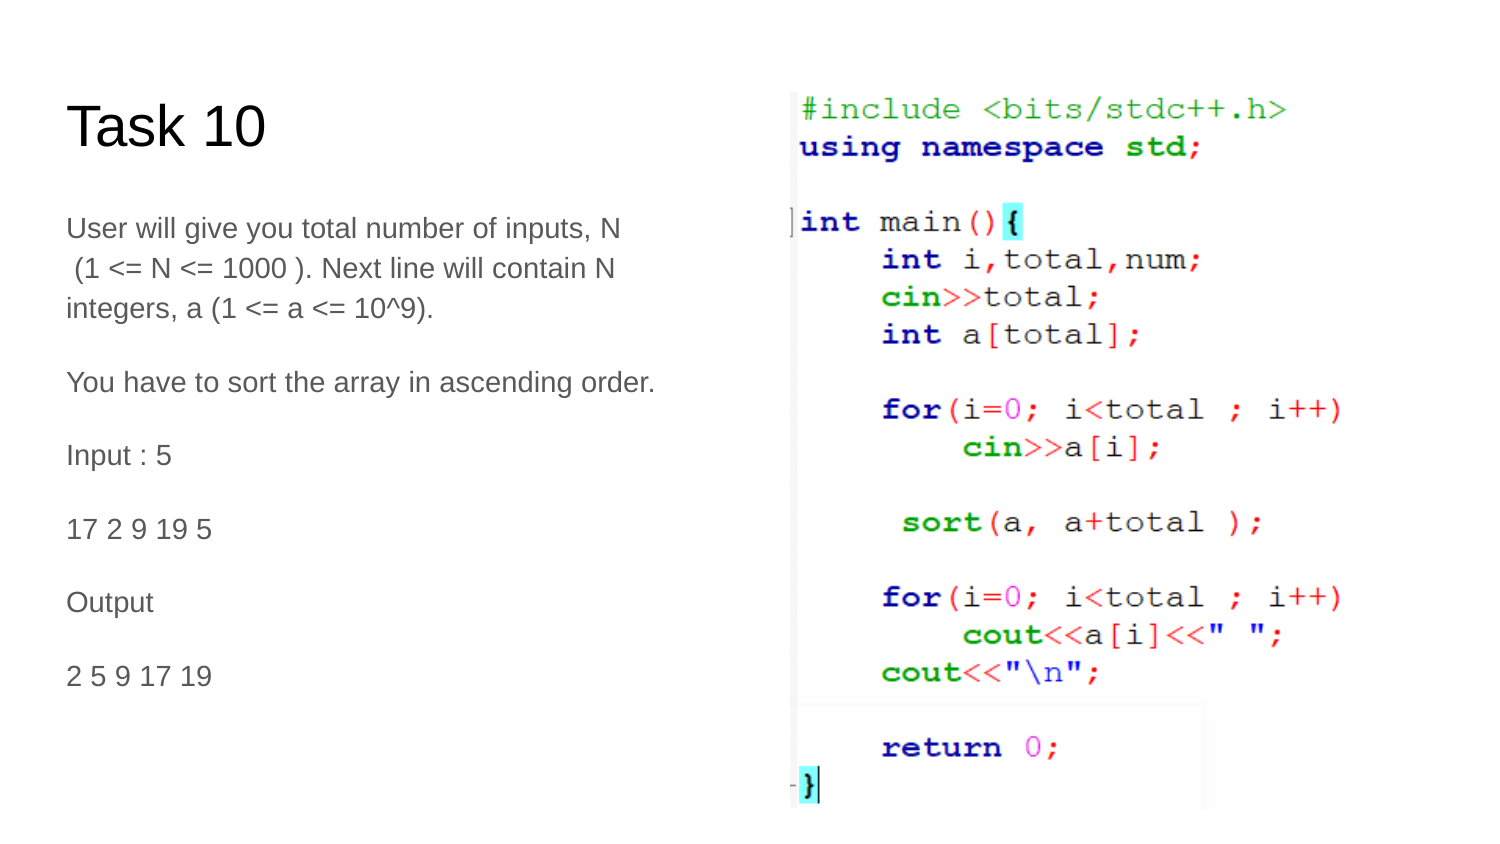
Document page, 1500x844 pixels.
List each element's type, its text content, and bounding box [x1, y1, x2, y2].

picture [790, 92, 1452, 810]
list User will give you total number of inputs, N (1 <= N <= 1000 ). Next line will contain N integers, a (1 <= a <= 10^9). You have to sort the array in ascending order. Input : 5 17 2 9 19 5 Output 2 5 9 17 19 [51, 189, 721, 844]
title Task 10 [51, 72, 1449, 167]
